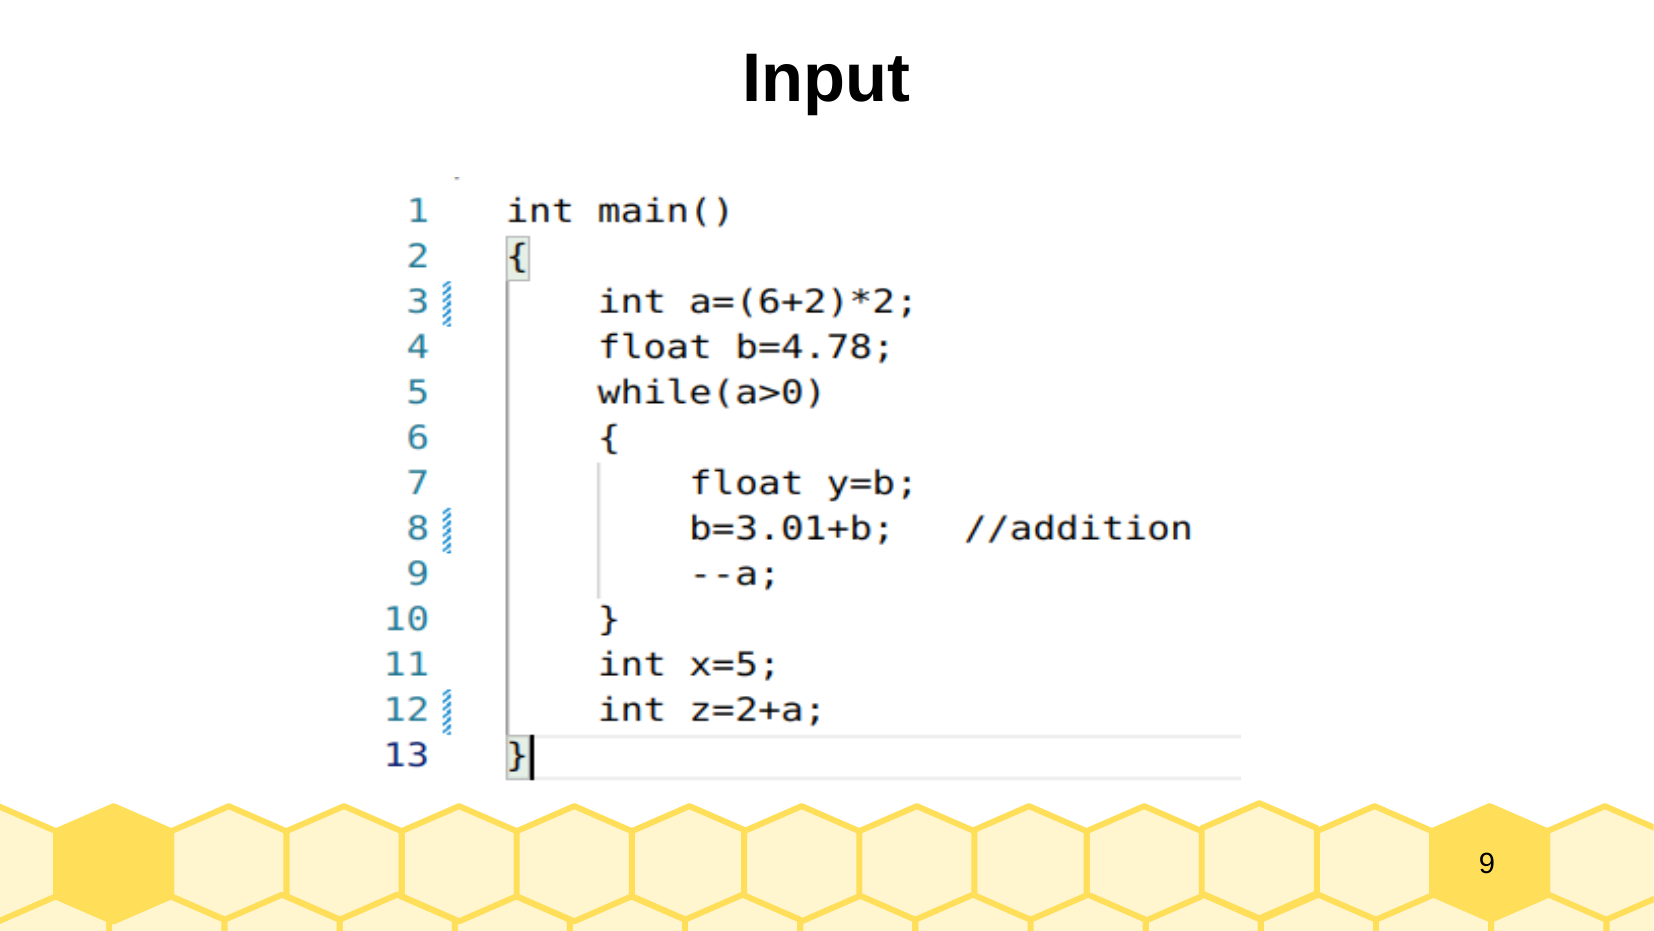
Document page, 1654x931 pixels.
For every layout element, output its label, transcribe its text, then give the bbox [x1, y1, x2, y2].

title Input [82, 0, 1571, 156]
picture [354, 177, 1241, 791]
